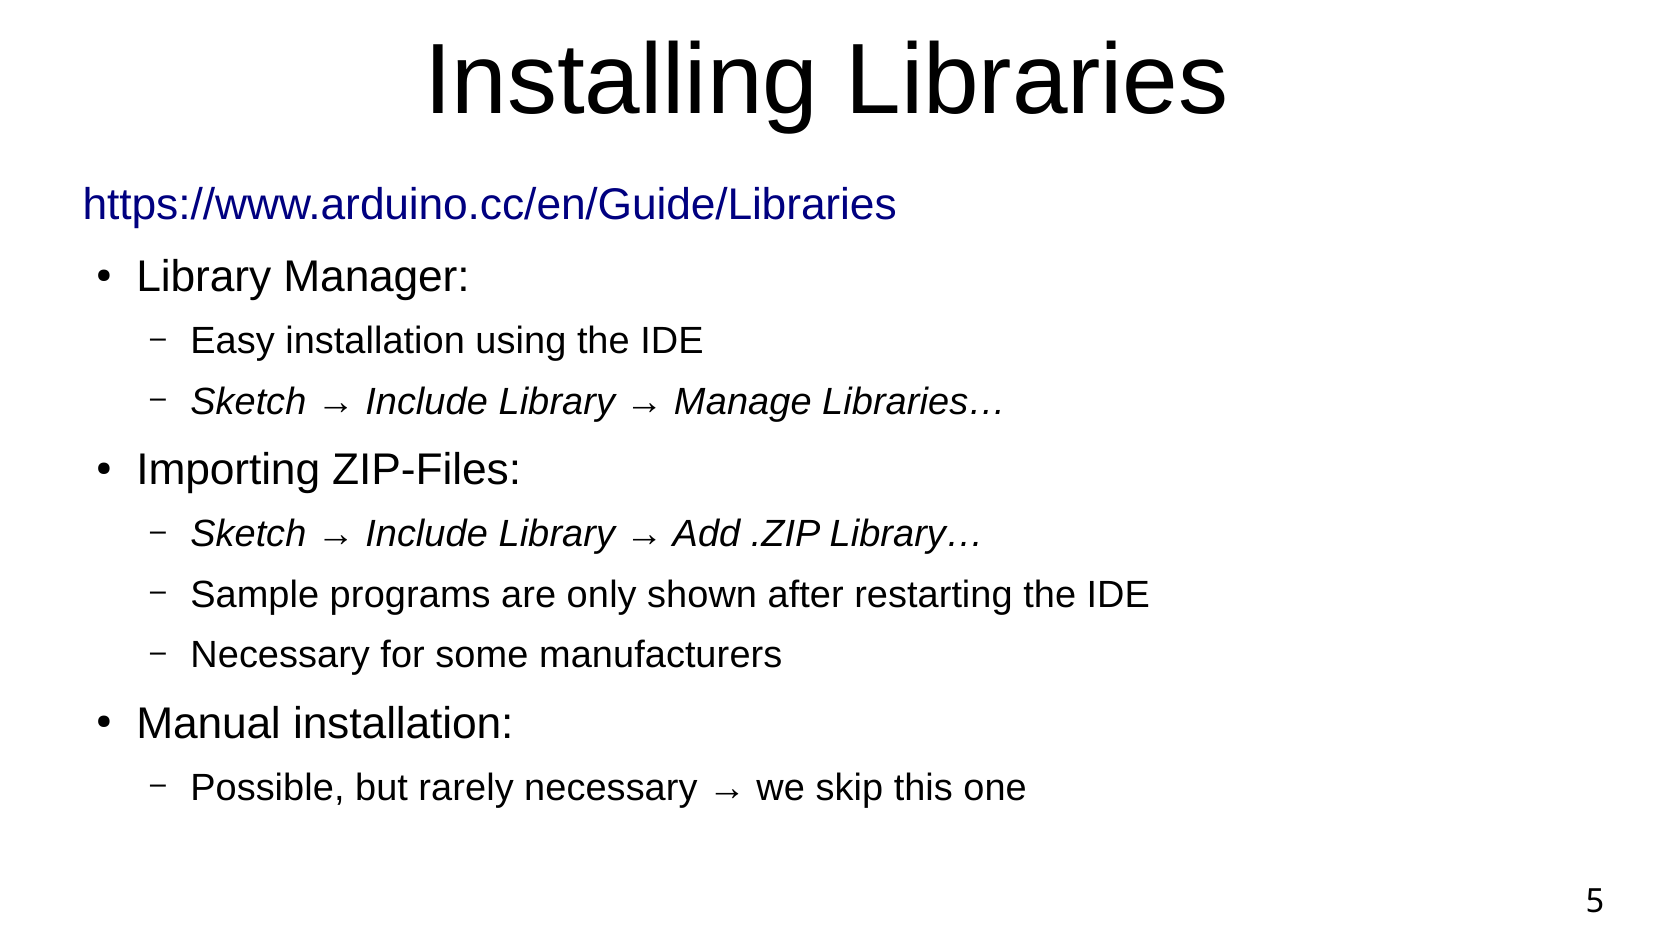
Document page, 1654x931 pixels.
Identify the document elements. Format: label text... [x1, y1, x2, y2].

list https://www.arduino.cc/en/Guide/Libraries Library Manager: Easy installation using the IDE Sketch → Include Library → Manage Libraries… Importing ZIP-Files: Sketch → Include Library → Add .ZIP Library… Sample programs are only shown after restarting the IDE Necessary for some manufacturers Manual installation: Possible, but rarely necessary → we skip this one [82, 180, 1571, 811]
title Installing Libraries [82, 1, 1571, 157]
